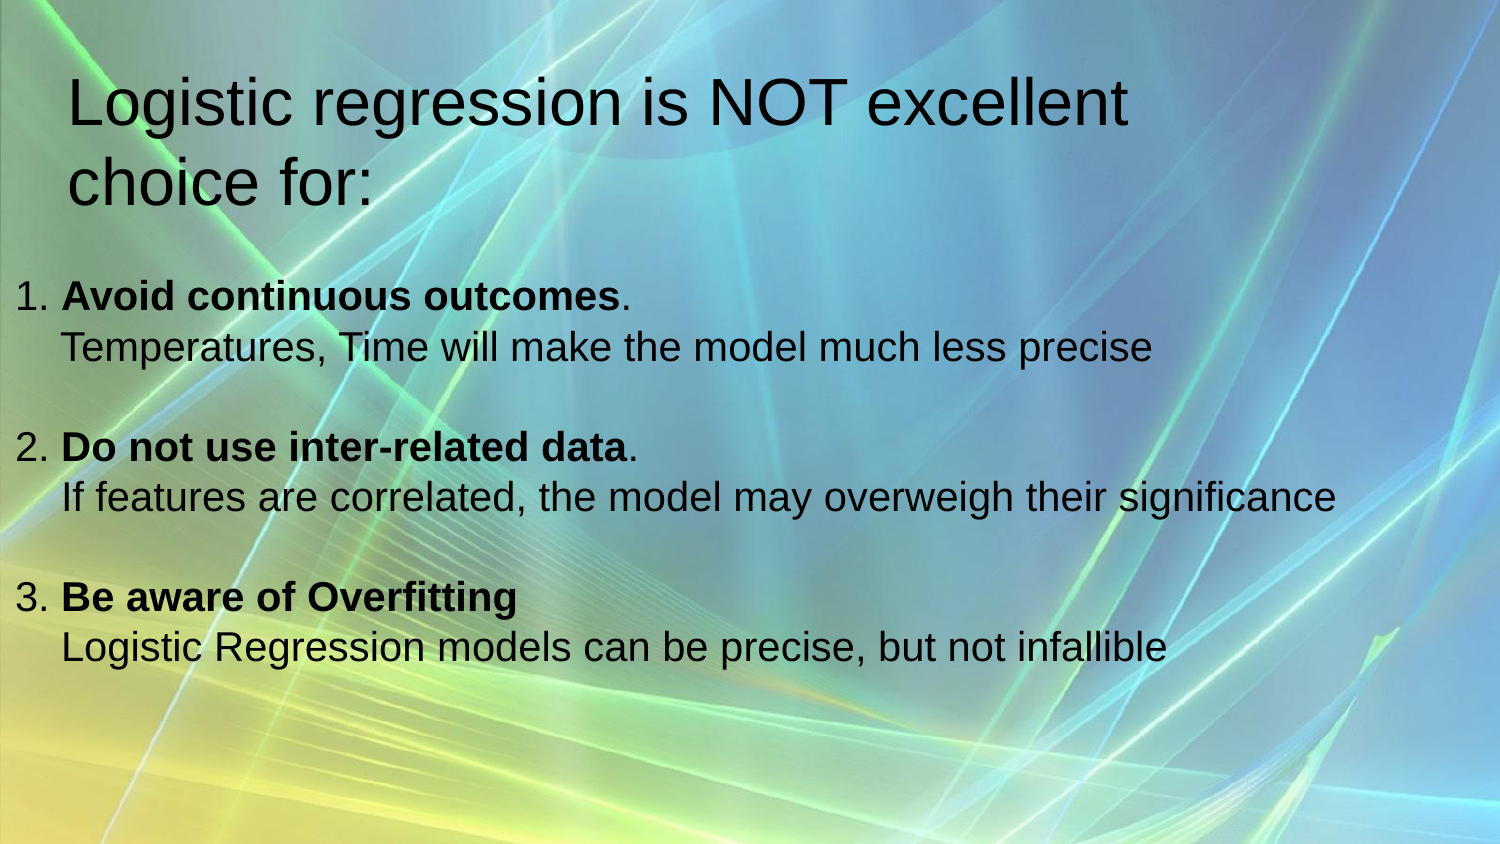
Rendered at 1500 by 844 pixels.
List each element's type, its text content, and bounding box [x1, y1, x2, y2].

text_box Logistic regression is NOT excellent choice for: [52, 43, 1189, 234]
title 1. Avoid continuous outcomes. Temperatures, Time will make the model much less precise 2. Do not use inter-related data. If features are correlated, the model may overweigh their significance 3. Be aware of Overfitting Logistic Regression models can be precise, but not infallible [0, 254, 1482, 829]
picture [0, 0, 1500, 844]
